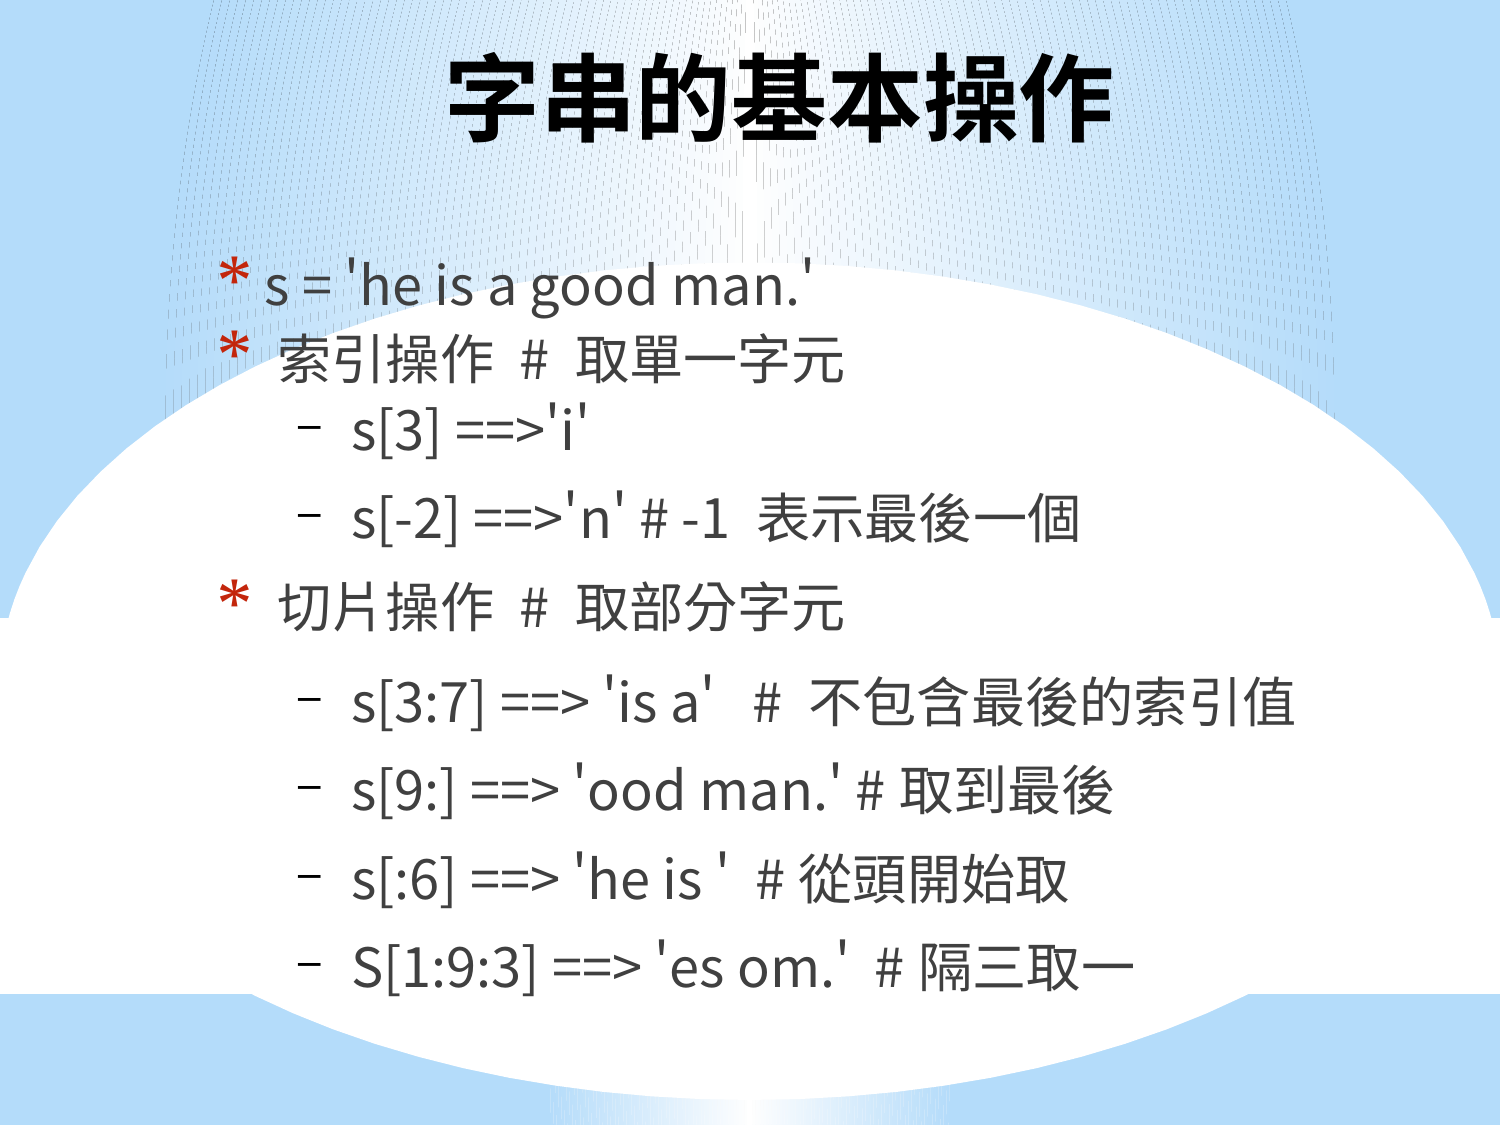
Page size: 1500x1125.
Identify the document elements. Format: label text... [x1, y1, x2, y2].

list s = 'he is a good man.' 索引操作 # 取單一字元 s[3] ==>'i' s[-2] ==>'n' # -1 表示最後一個 切片操作 # 取部分字元 s[3:7] ==> 'is a' # 不包含最後的索引值 s[9:] ==> 'ood man.' #取到最後 s[:6] ==> 'he is ' #從頭開始取 S[1:9:3] ==> 'es om.' #隔三取一 [194, 243, 1400, 1047]
title 字串的基本操作 [147, 30, 1412, 219]
